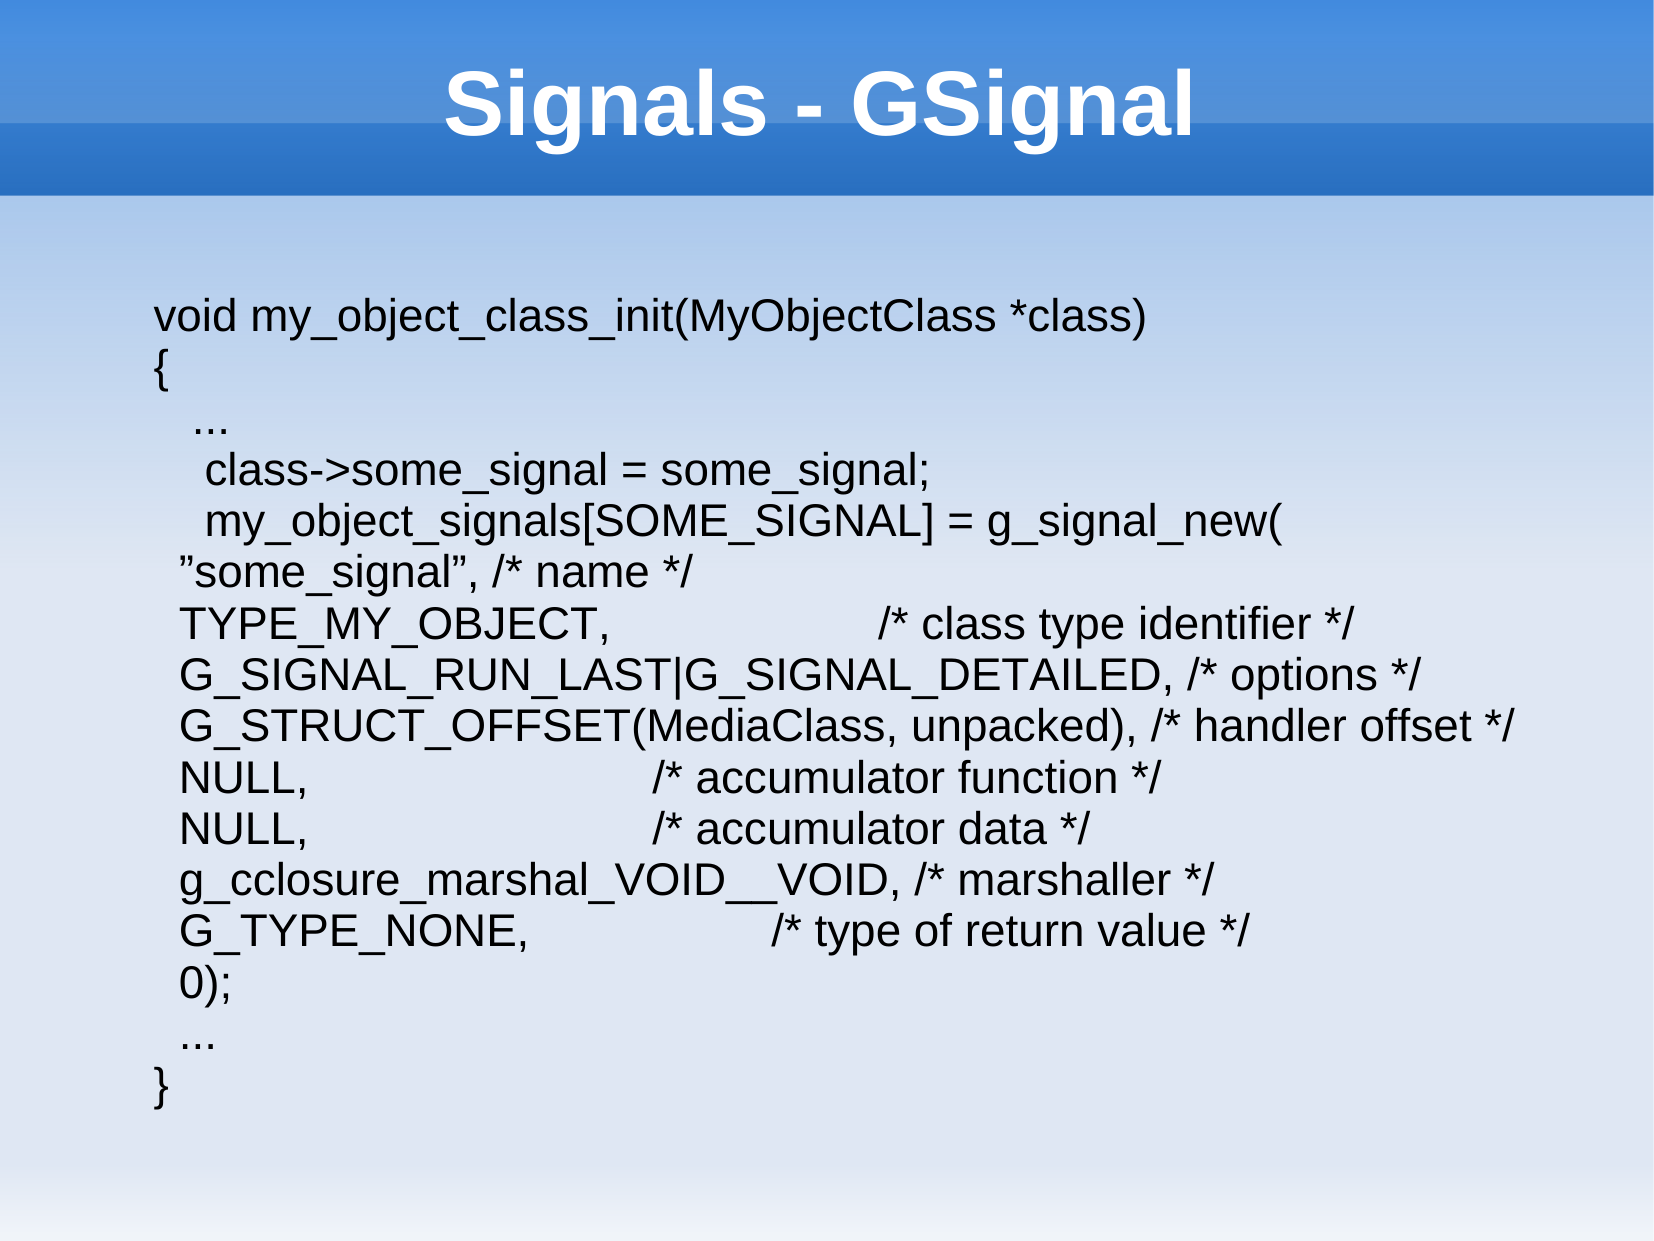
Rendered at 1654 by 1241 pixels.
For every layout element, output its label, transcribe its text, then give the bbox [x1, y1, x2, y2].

picture [0, 0, 1654, 1241]
list void my_object_class_init(MyObjectClass *class) { ... class->some_signal = some_signal; my_object_signals[SOME_SIGNAL] = g_signal_new( ”some_signal”, /* name */ TYPE_MY_OBJECT, /* class type identifier */ G_SIGNAL_RUN_LAST|G_SIGNAL_DETAILED, /* options */ G_STRUCT_OFFSET(MediaClass, unpacked), /* handler offset */ NULL, /* accumulator function */ NULL, /* accumulator data */ g_cclosure_marshal_VOID__VOID, /* marshaller */ G_TYPE_NONE, /* type of return value */ 0); ... } [82, 290, 1571, 1111]
title Signals - GSignal [76, 7, 1565, 200]
